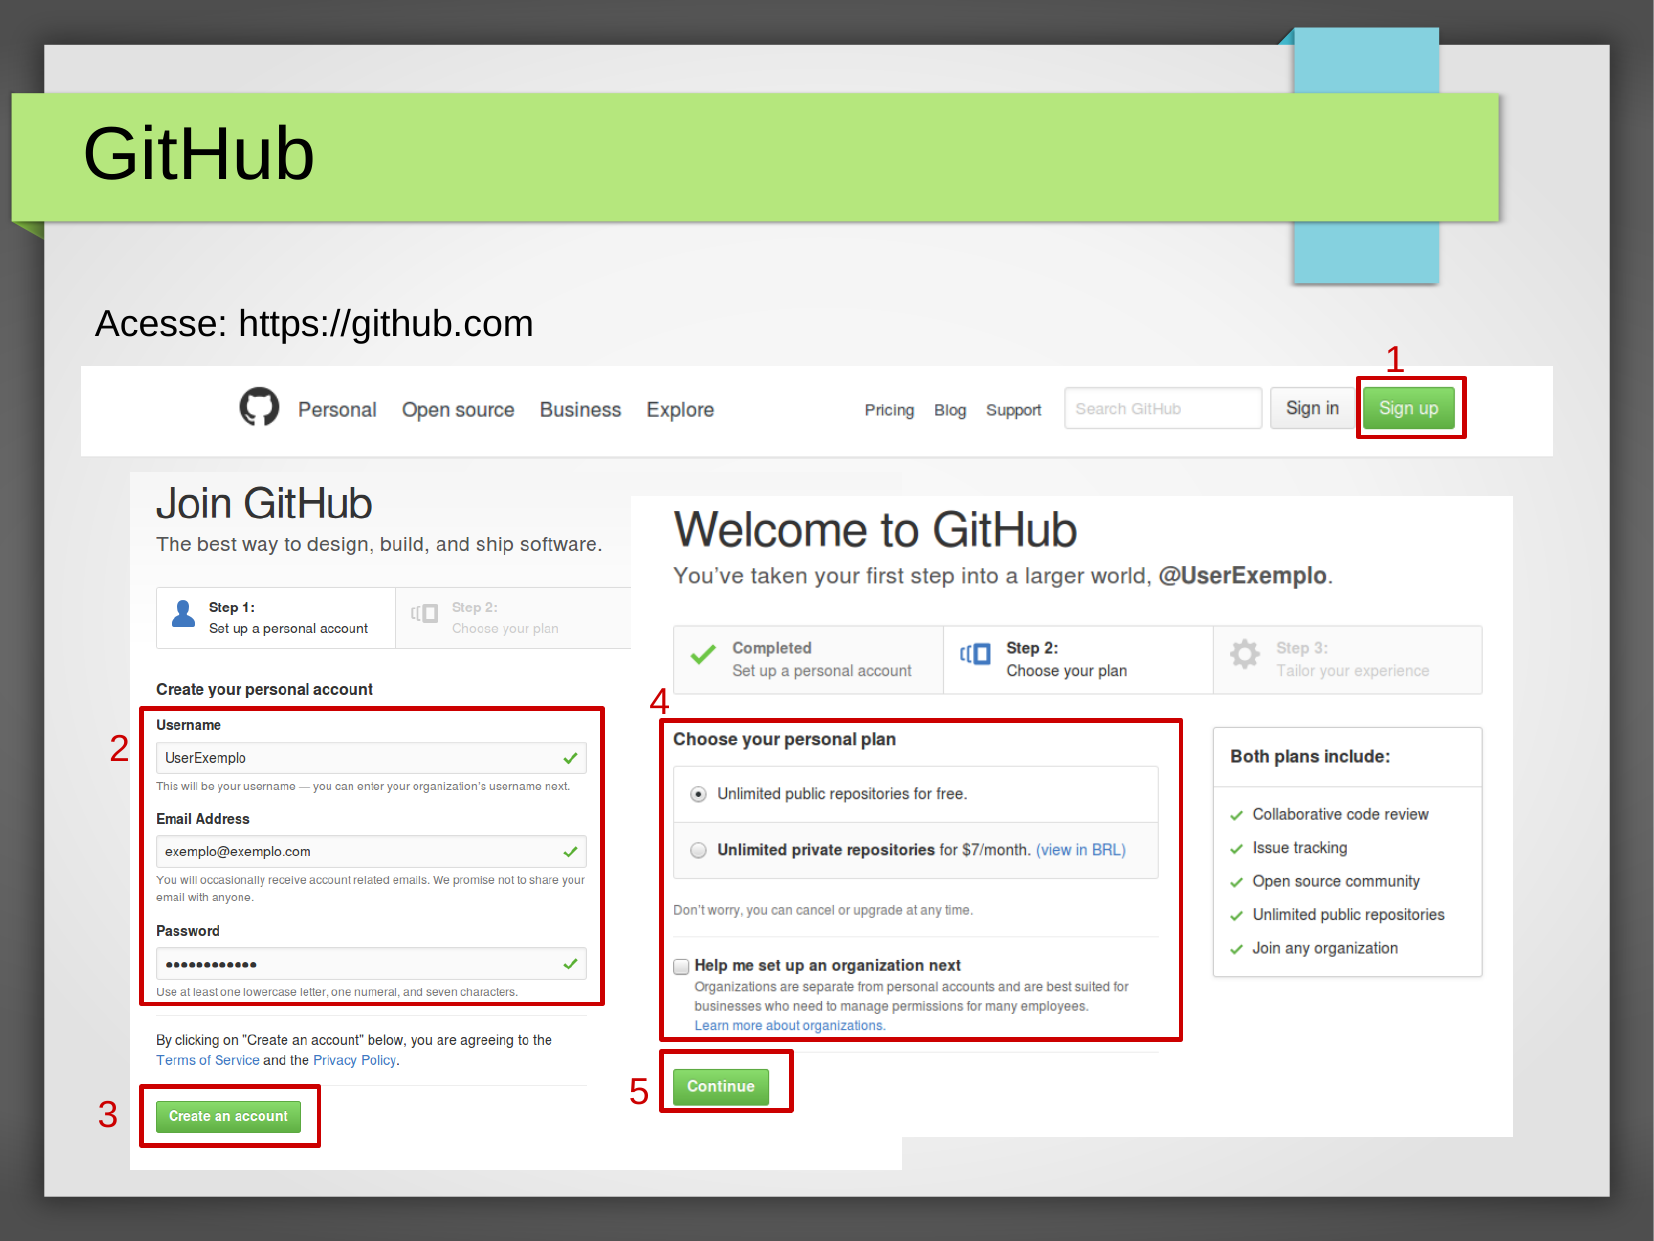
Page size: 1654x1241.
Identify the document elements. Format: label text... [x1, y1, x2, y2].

text_box 3 [82, 1086, 134, 1144]
text_box 5 [614, 1062, 665, 1120]
picture [0, 0, 1654, 1241]
title GitHub [82, 94, 1264, 213]
text_box 4 [634, 673, 686, 731]
text_box 2 [94, 720, 145, 778]
text_box 1 [1370, 330, 1421, 388]
text_box Acesse: https://github.com [80, 295, 550, 353]
